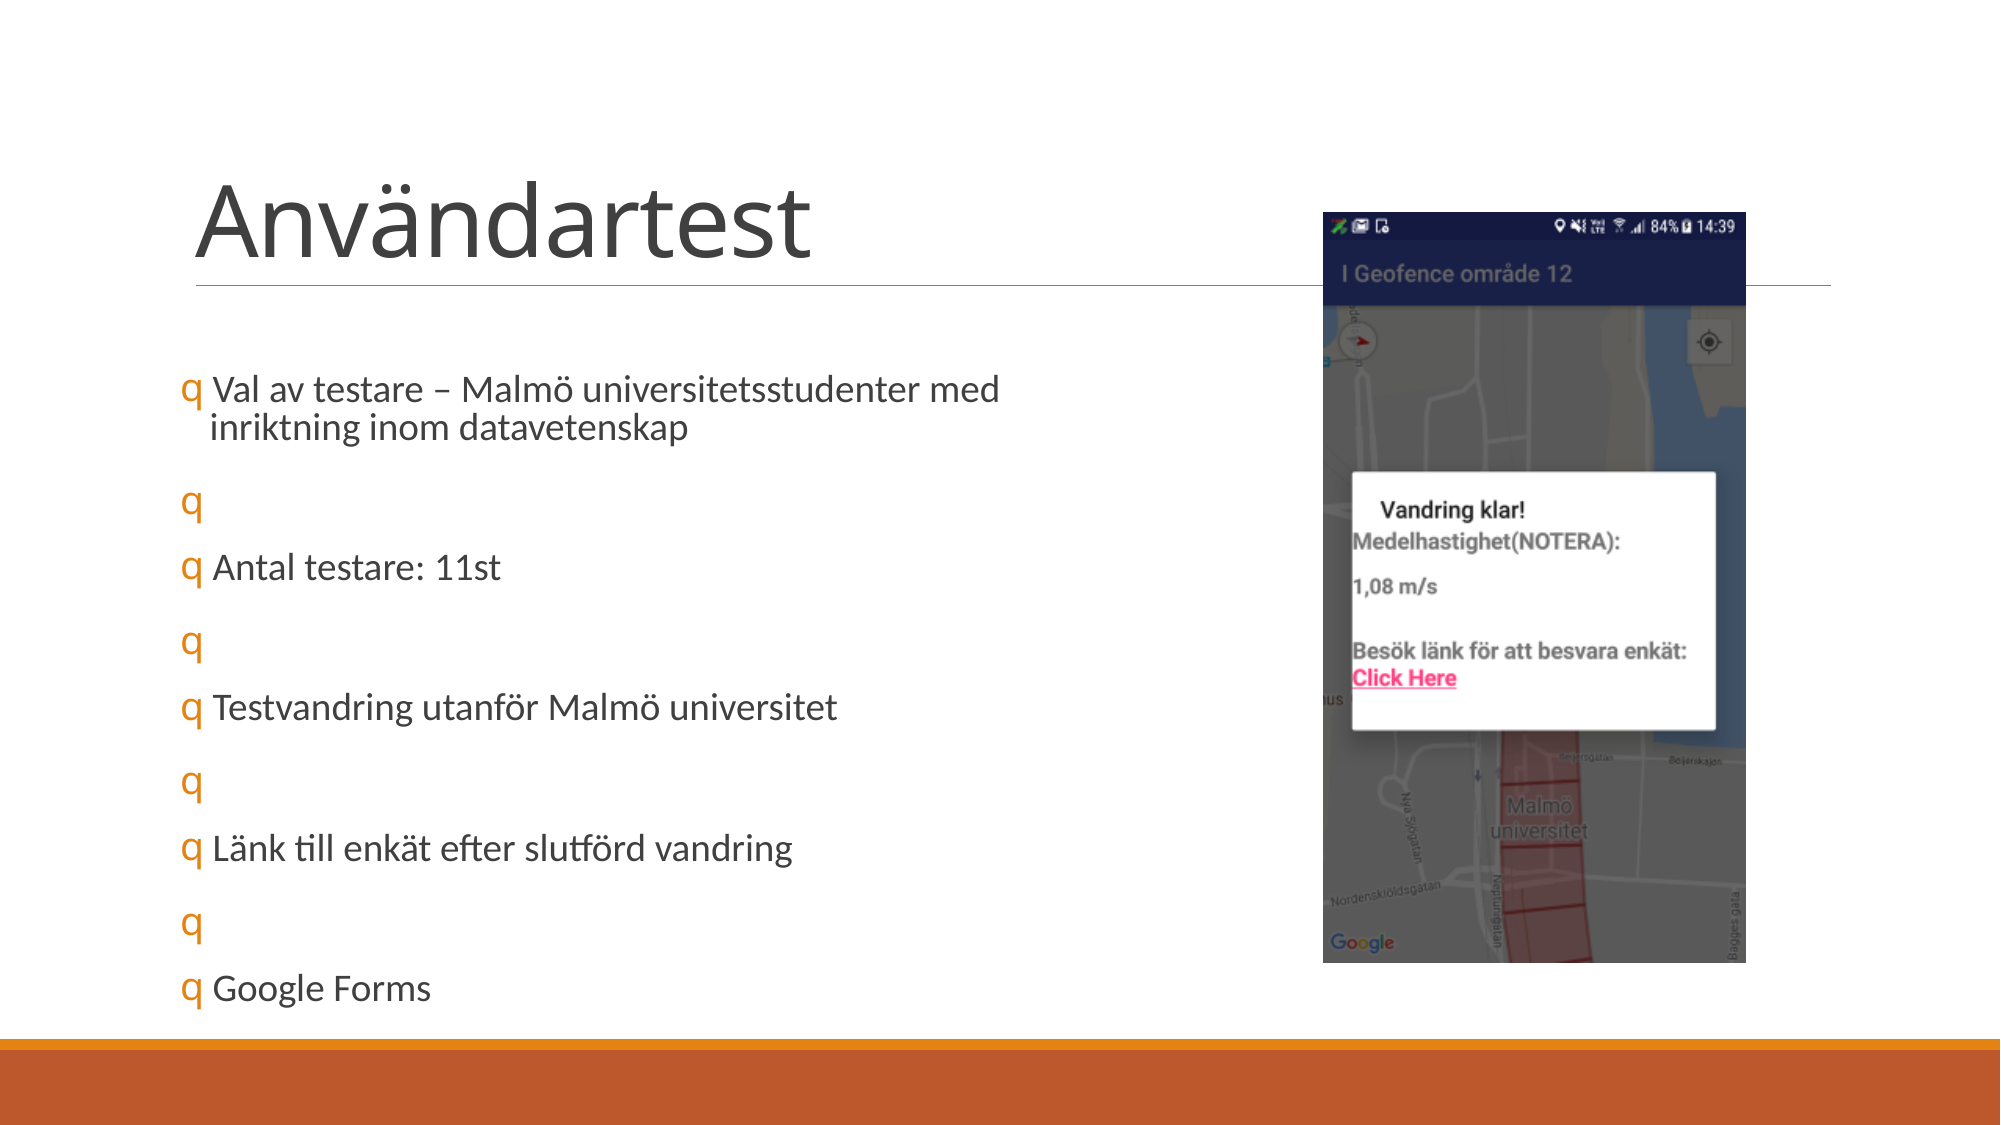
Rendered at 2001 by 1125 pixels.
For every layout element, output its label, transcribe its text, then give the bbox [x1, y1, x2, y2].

list Val av testare – Malmö universitetsstudenter med inriktning inom datavetenskap Antal testare: 11st Testvandring utanför Malmö universitet Länk till enkät efter slutförd vandring Google Forms [180, 302, 1161, 1023]
picture [1323, 212, 1746, 963]
title Användartest [180, 47, 1831, 286]
